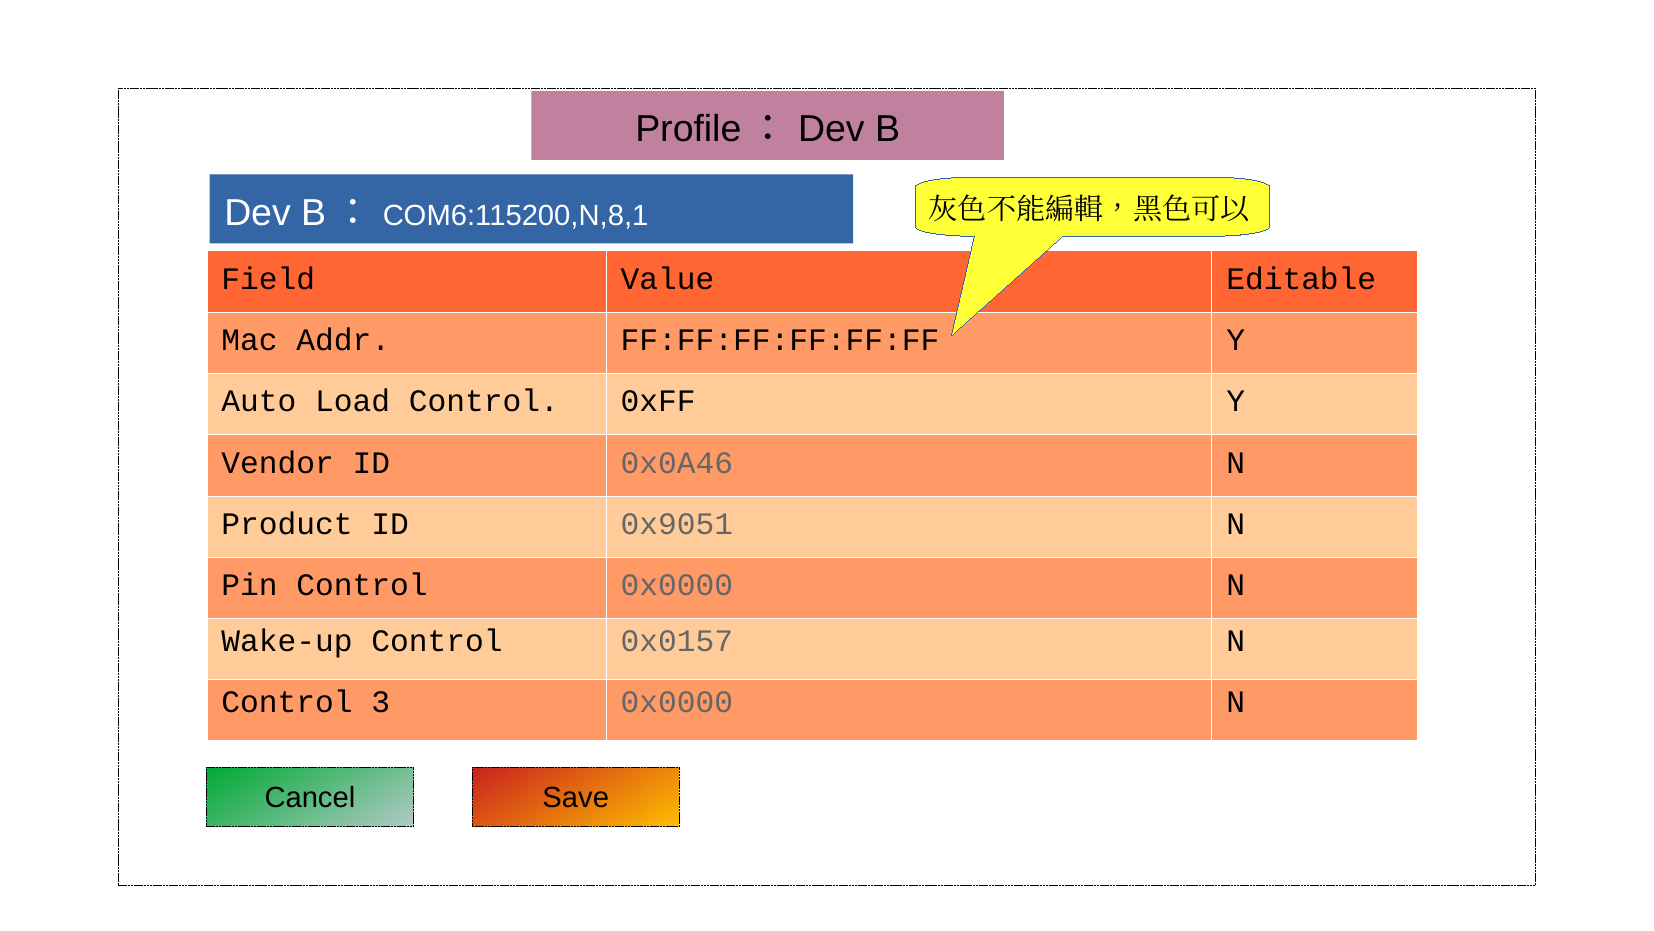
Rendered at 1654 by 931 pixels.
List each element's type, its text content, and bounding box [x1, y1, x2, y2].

table_cell Product ID [208, 497, 606, 557]
table_cell 0x0000 [607, 558, 1211, 618]
text_box 灰色不能編輯，黑色可以 [915, 177, 1270, 336]
text_box Dev B：COM6:115200,N,8,1 [209, 174, 854, 244]
table_cell Wake-up Control [208, 619, 606, 679]
table_cell N [1212, 497, 1417, 557]
text_box Cancel [206, 767, 414, 827]
table_cell N [1212, 619, 1417, 679]
table_cell 0x9051 [607, 497, 1211, 557]
table_cell N [1212, 558, 1417, 618]
table_cell Auto Load Control. [208, 374, 606, 434]
table_header Field [208, 251, 606, 312]
table_cell Vendor ID [208, 435, 606, 496]
table_cell 0x0157 [607, 619, 1211, 679]
table_cell Y [1212, 313, 1417, 373]
text_box Profile：Dev B [531, 90, 1004, 160]
table_cell 0x0A46 [607, 435, 1211, 496]
table_header Value [607, 251, 970, 312]
table_cell Pin Control [208, 558, 606, 618]
table_cell FF:FF:FF:FF:FF:FF [607, 313, 1211, 373]
table_cell 0x0000 [607, 680, 1211, 740]
text_box Save [472, 767, 680, 827]
table_header Value [979, 251, 1211, 312]
table_cell Control 3 [208, 680, 606, 740]
table_cell 0xFF [607, 374, 1211, 434]
table_cell Mac Addr. [208, 313, 606, 373]
table_cell N [1212, 435, 1417, 496]
table_cell Y [1212, 374, 1417, 434]
table_header Editable [1212, 251, 1417, 312]
table_cell N [1212, 680, 1417, 740]
